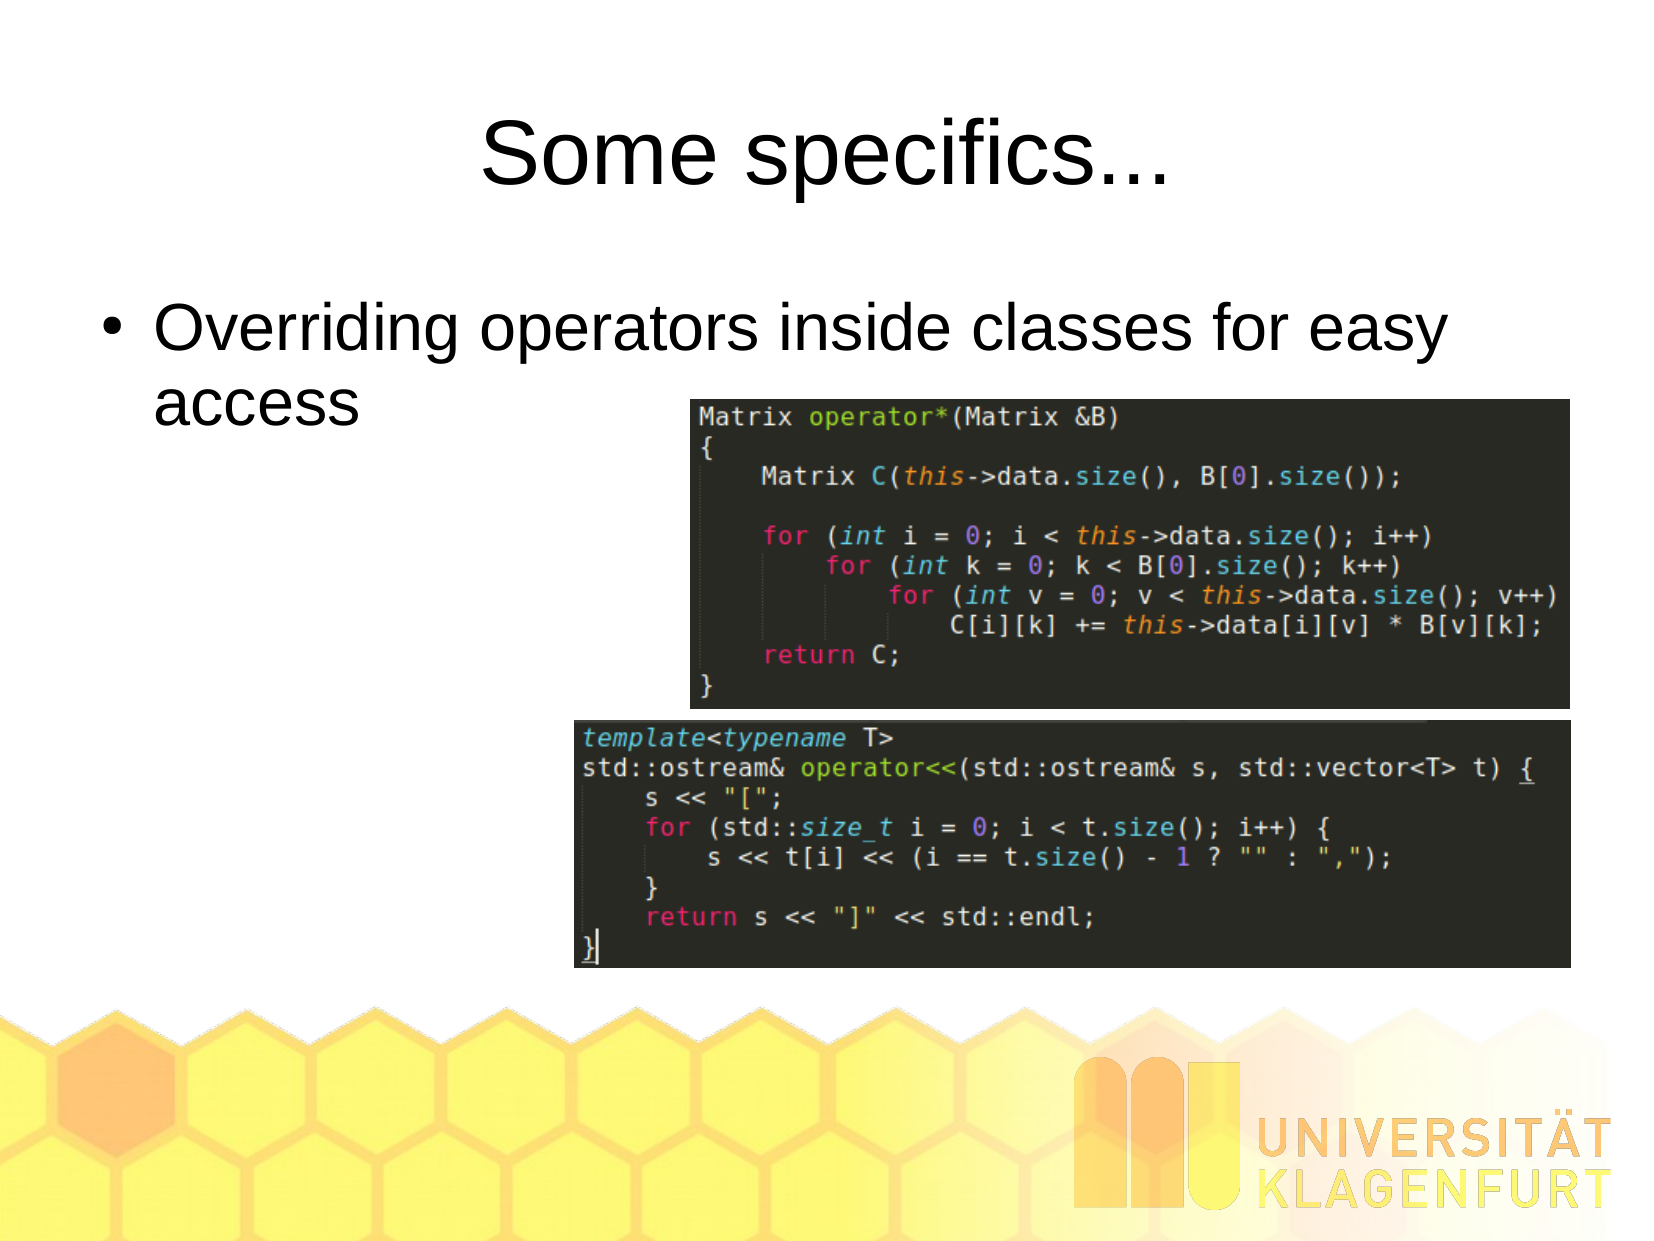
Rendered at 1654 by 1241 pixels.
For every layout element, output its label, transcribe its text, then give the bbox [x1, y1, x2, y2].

picture [574, 720, 1571, 968]
title Some specifics... [82, 49, 1571, 257]
list Overriding operators inside classes for easy access [82, 290, 1571, 1010]
picture [690, 399, 1570, 709]
picture [0, 1003, 1611, 1241]
